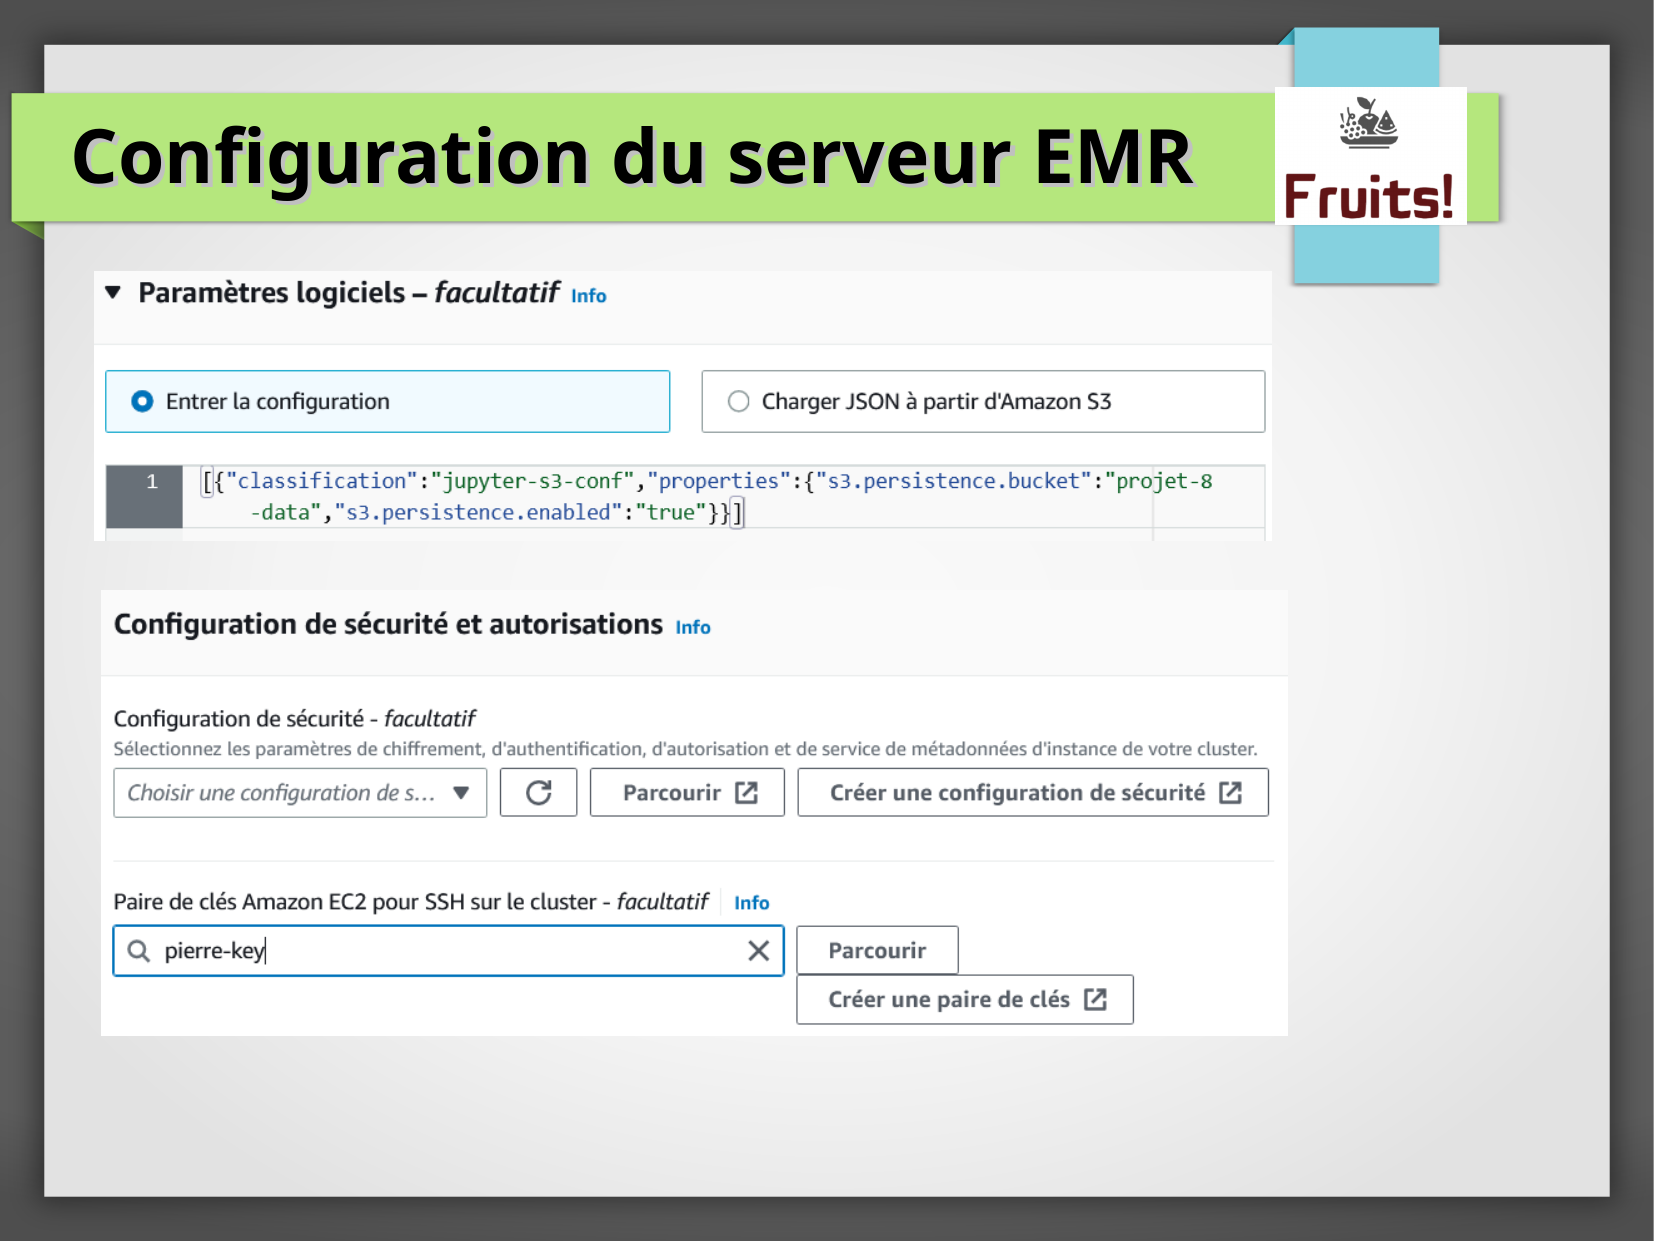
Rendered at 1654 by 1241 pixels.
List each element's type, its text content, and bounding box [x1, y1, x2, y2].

picture [0, 0, 1654, 1241]
title Configuration du serveur EMR [70, 70, 1406, 238]
